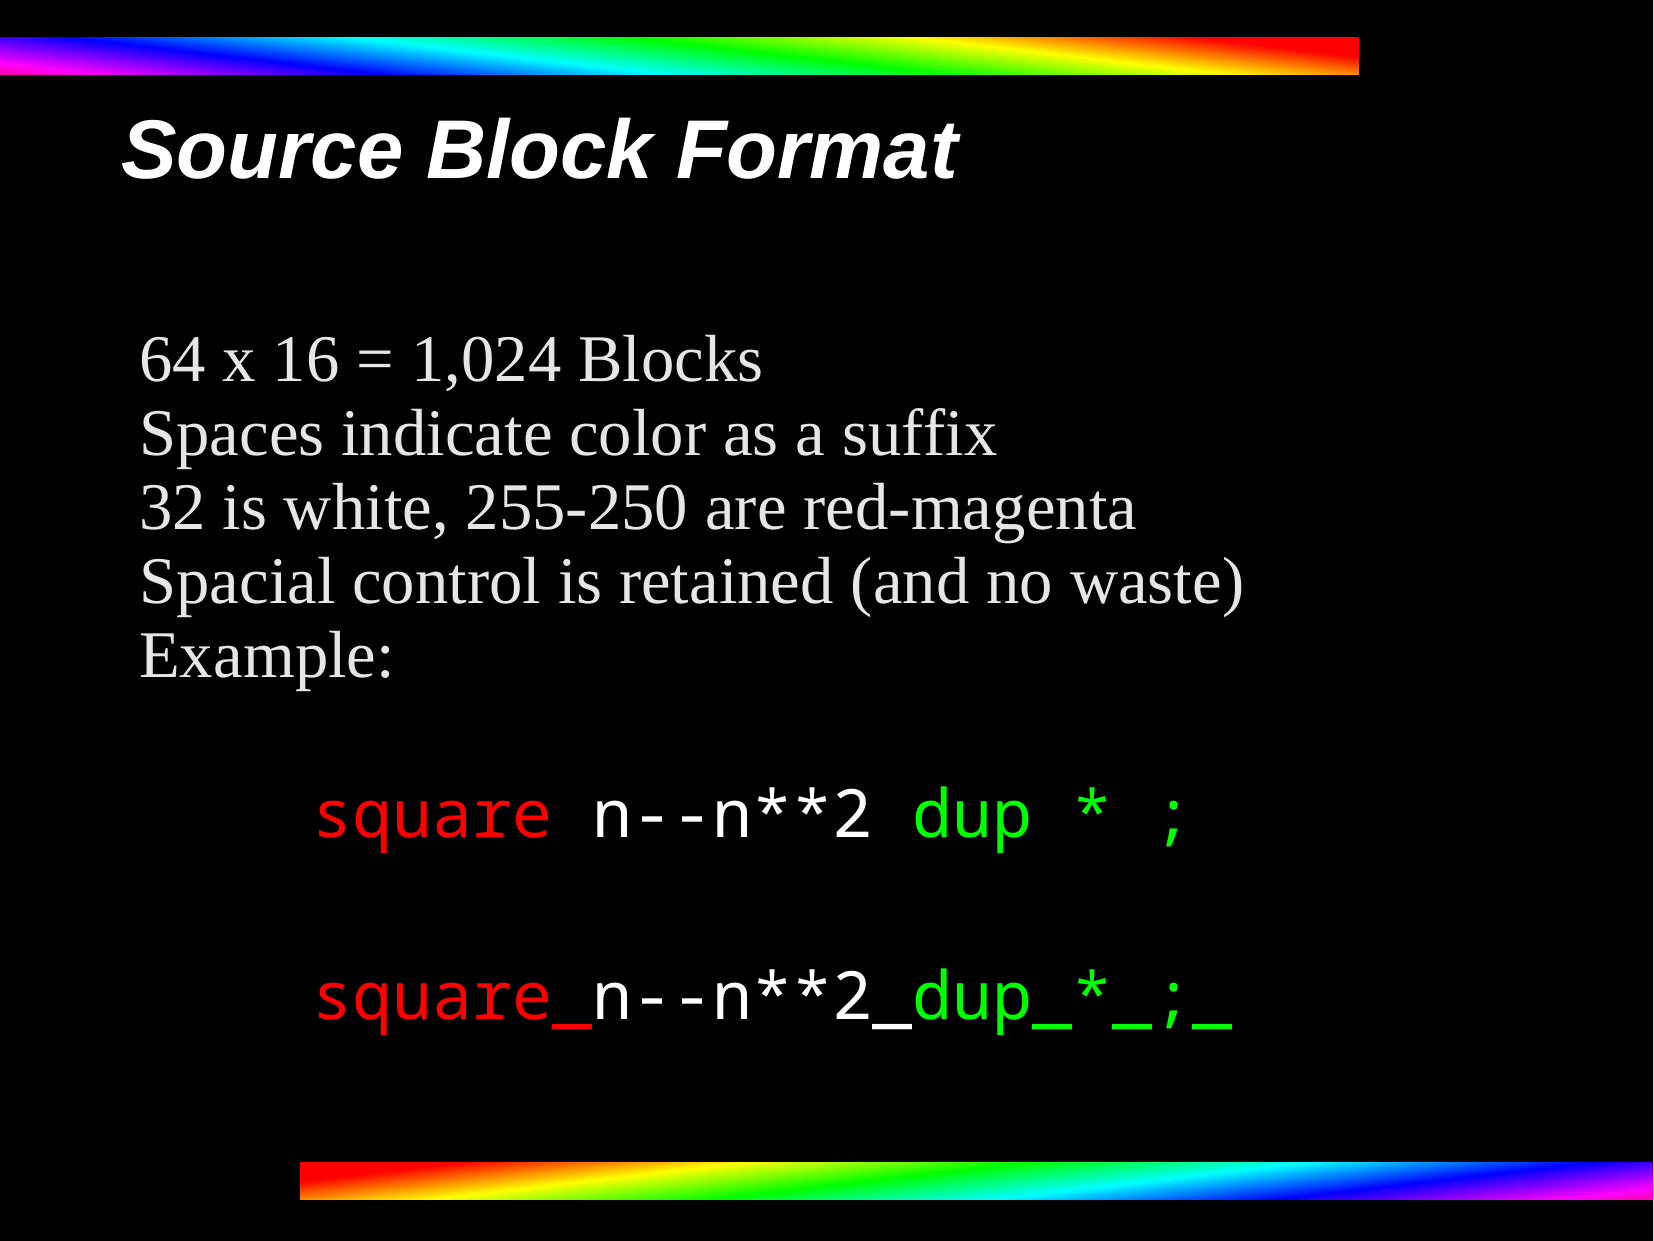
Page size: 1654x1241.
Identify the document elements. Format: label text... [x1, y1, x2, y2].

list 64 x 16 = 1,024 Blocks Spaces indicate color as a suffix 32 is white, 255-250 are red-magenta Spacial control is retained (and no waste) Example: square n--n**2 dup * ; square_n--n**2_dup_*_;_ [121, 322, 1561, 1177]
title Source Block Format [121, 53, 1534, 247]
picture [0, 0, 1654, 1241]
